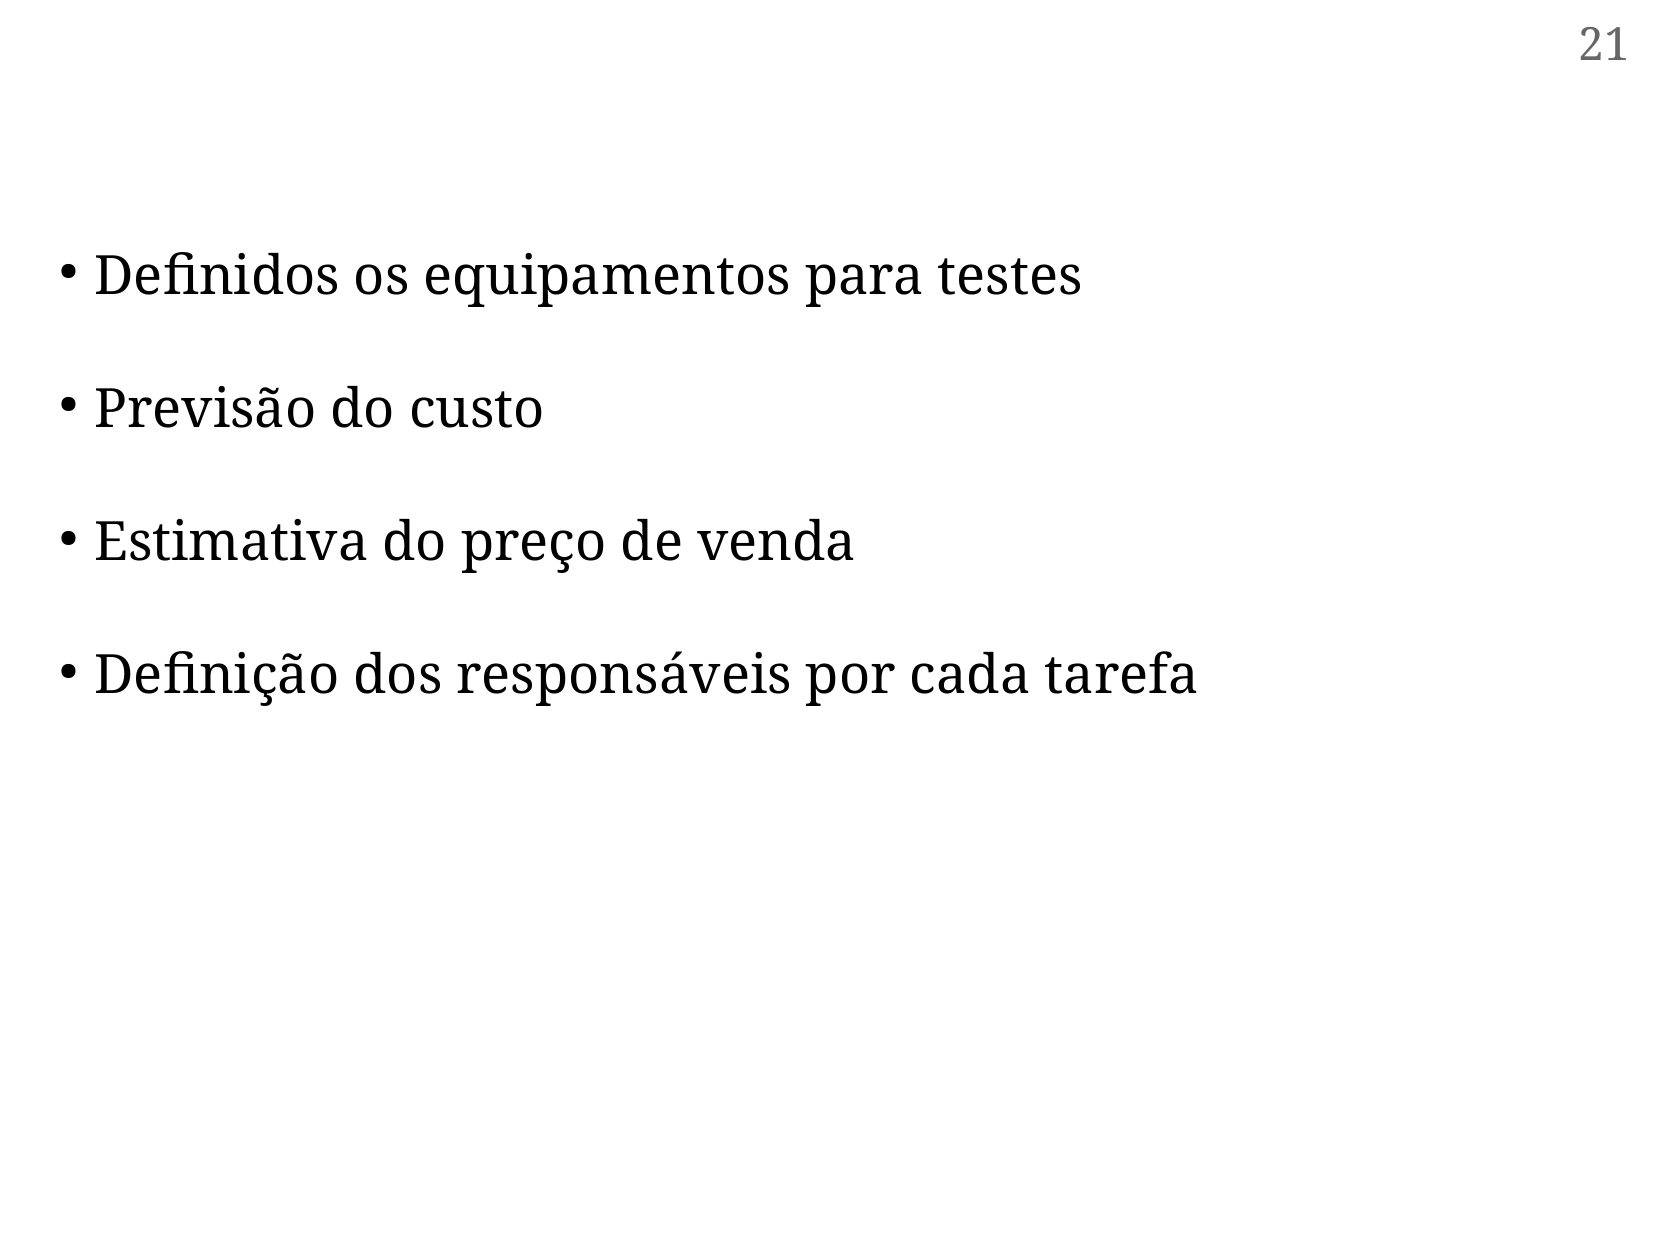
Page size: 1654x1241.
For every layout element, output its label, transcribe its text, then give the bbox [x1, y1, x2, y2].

list Definidos os equipamentos para testes Previsão do custo Estimativa do preço de venda Definição dos responsáveis por cada tarefa [59, 236, 1595, 1211]
